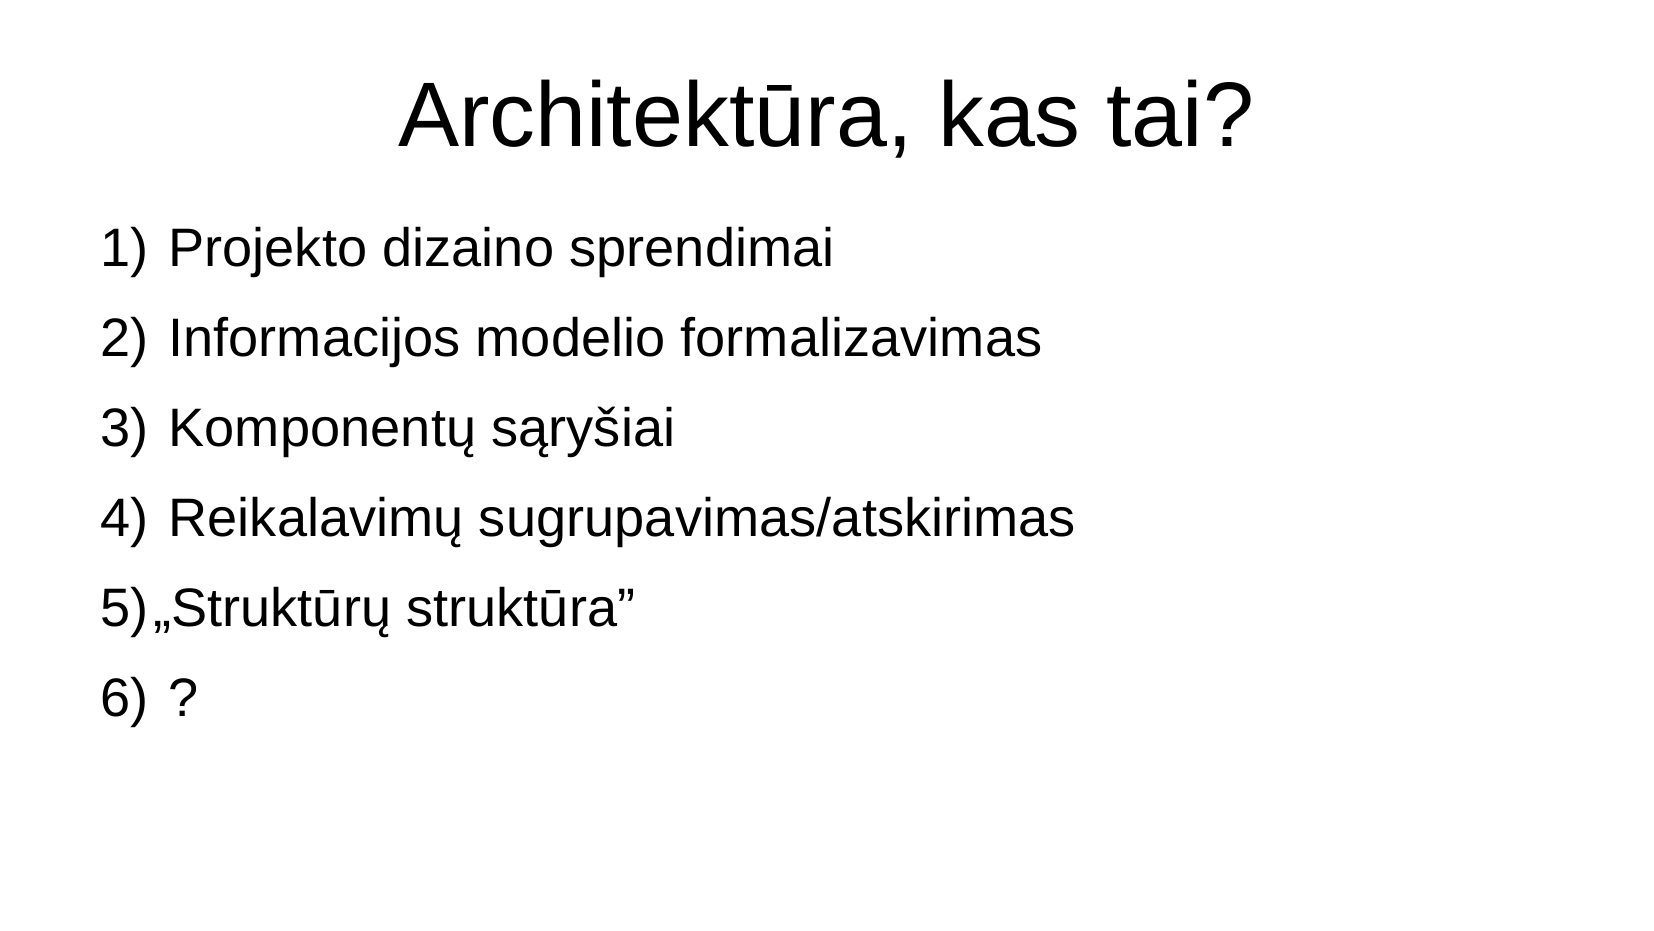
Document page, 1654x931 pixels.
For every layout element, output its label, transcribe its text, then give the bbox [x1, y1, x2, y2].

title Architektūra, kas tai? [82, 37, 1571, 193]
list Projekto dizaino sprendimai Informacijos modelio formalizavimas Komponentų sąryšiai Reikalavimų sugrupavimas/atskirimas „Struktūrų struktūra” ? [82, 217, 1571, 758]
